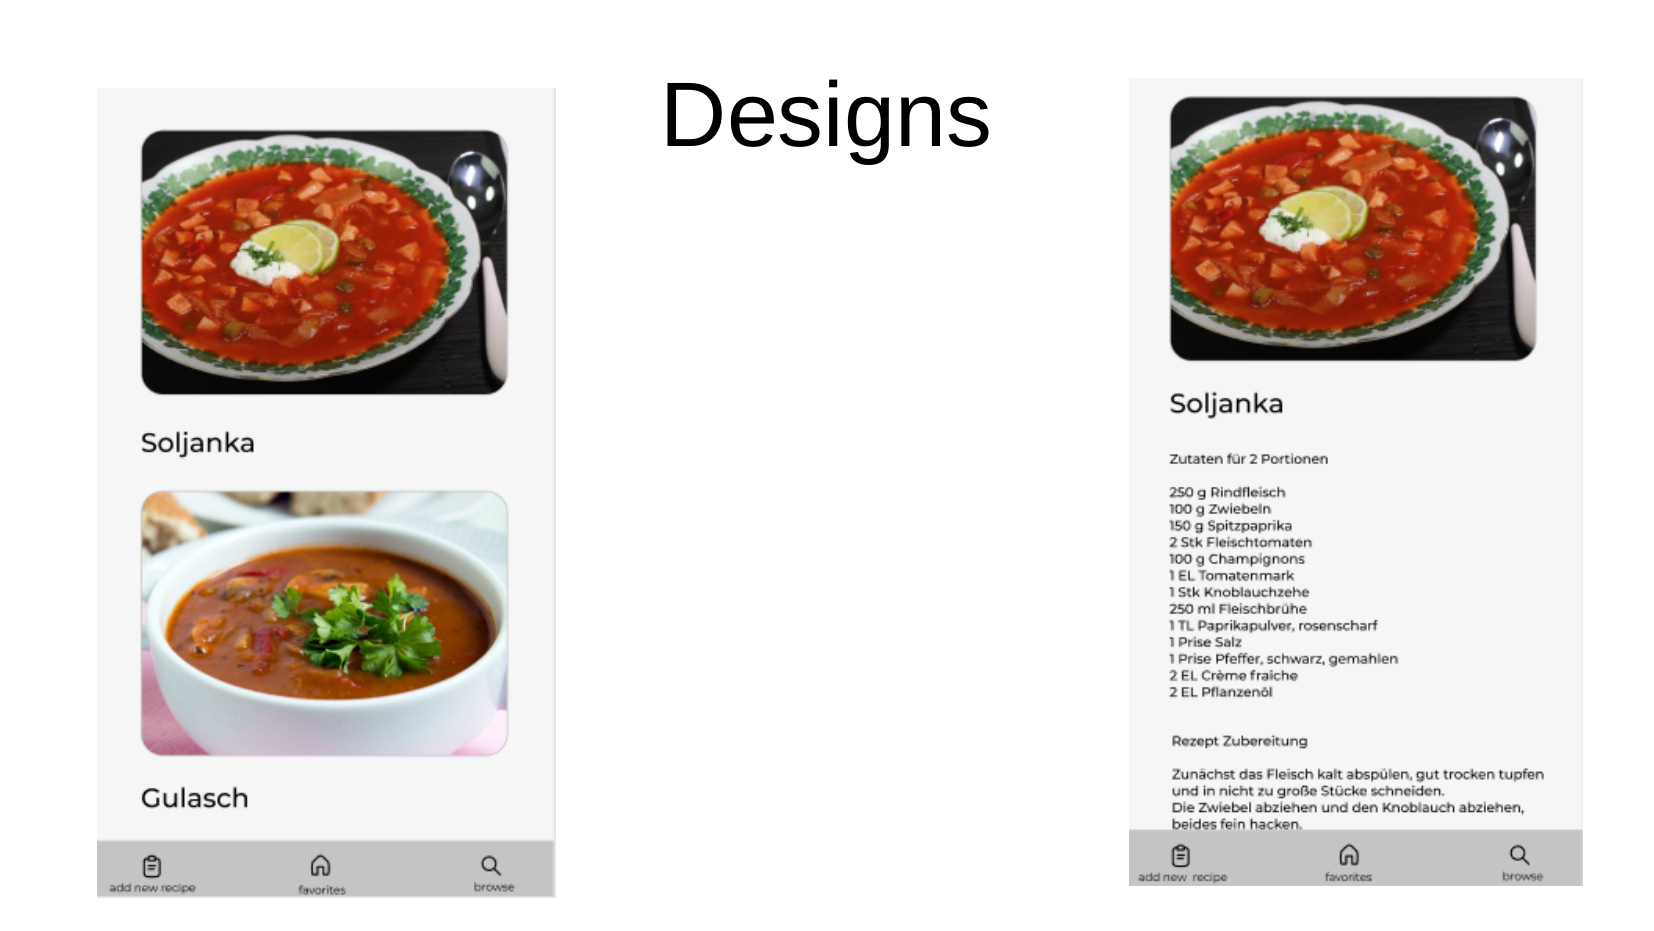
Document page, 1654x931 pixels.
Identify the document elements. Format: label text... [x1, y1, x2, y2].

title Designs [82, 37, 1571, 193]
picture [97, 88, 556, 898]
picture [1129, 78, 1583, 886]
